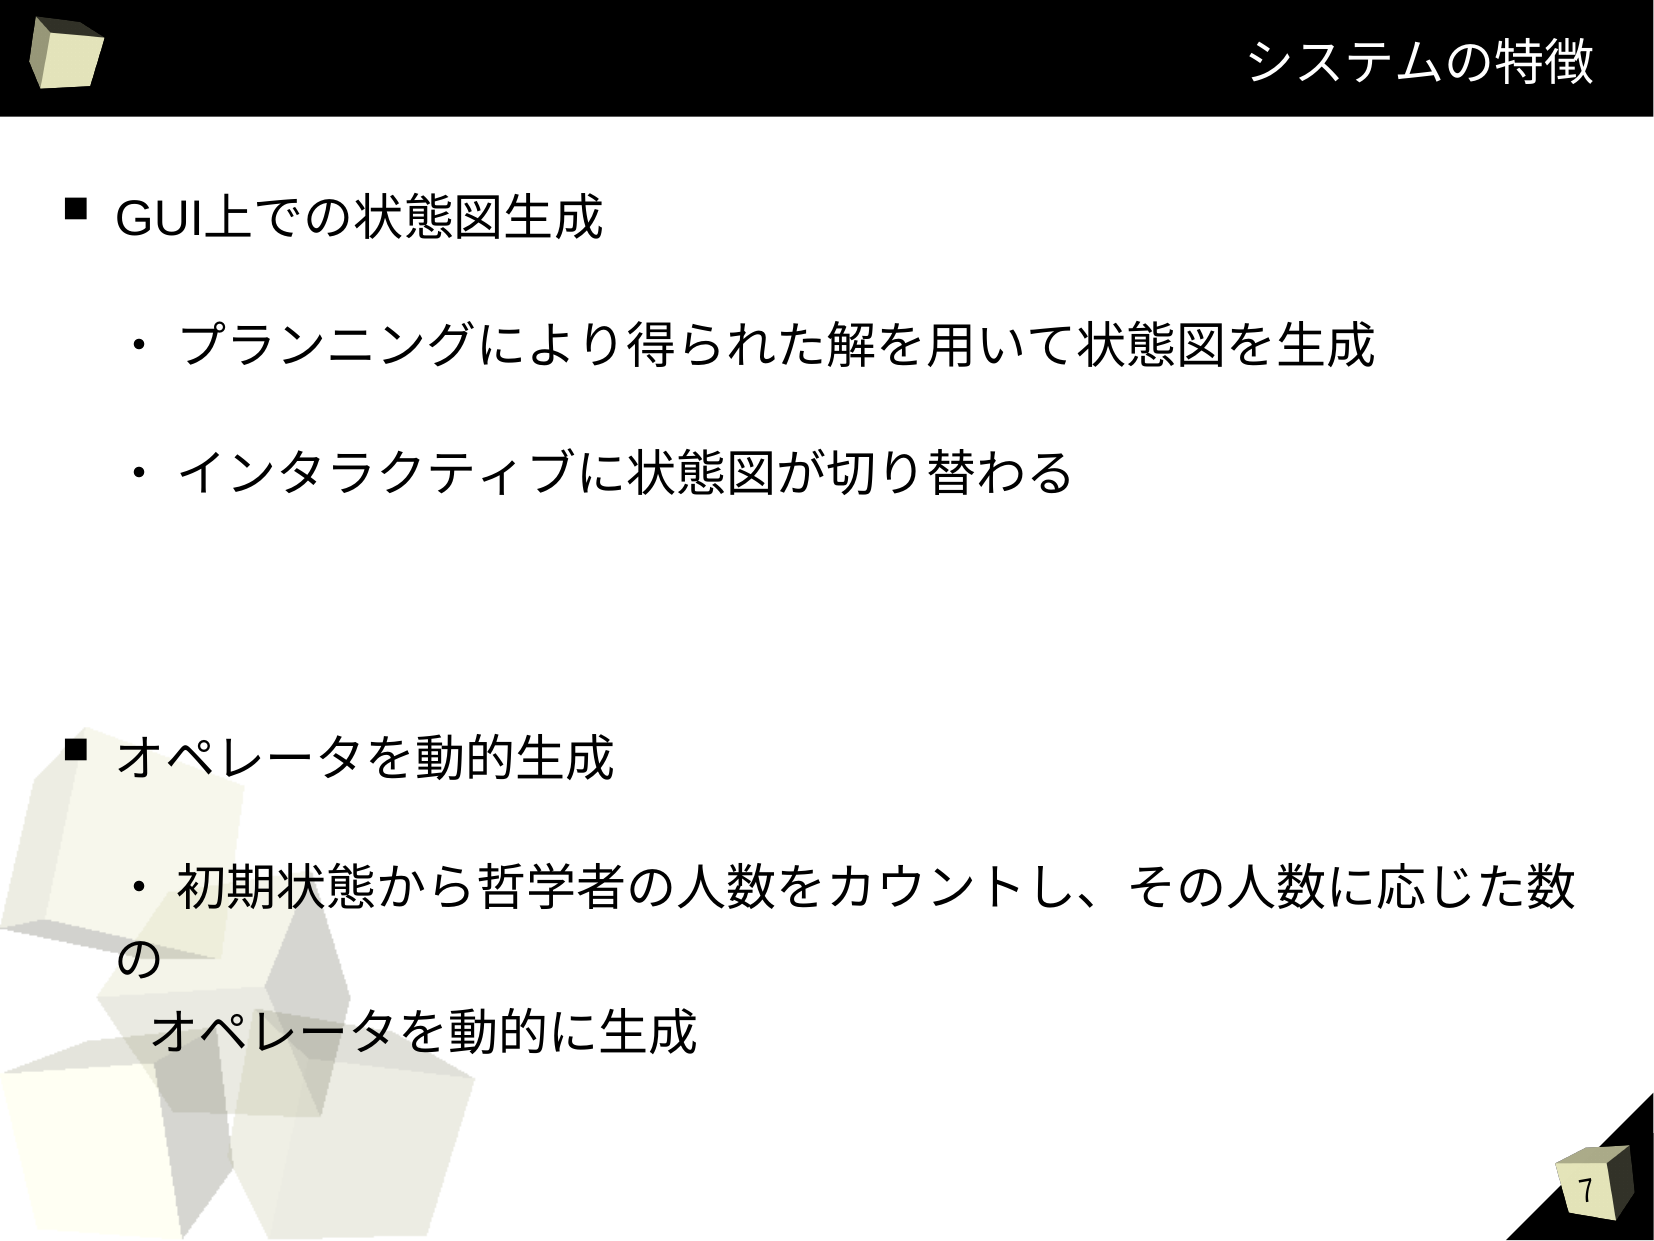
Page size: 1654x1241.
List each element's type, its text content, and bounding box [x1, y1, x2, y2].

list GUI上での状態図生成 ・ プランニングにより得られた解を用いて状態図を生成 ・ インタラクティブに状態図が切り替わる [44, 177, 1611, 672]
picture [0, 726, 477, 1241]
list オペレータを動的生成 ・ 初期状態から哲学者の人数をカウントし、その人数に応じた数の オペレータを動的に生成 [44, 718, 1611, 1214]
title システムの特徴 [118, 0, 1595, 119]
